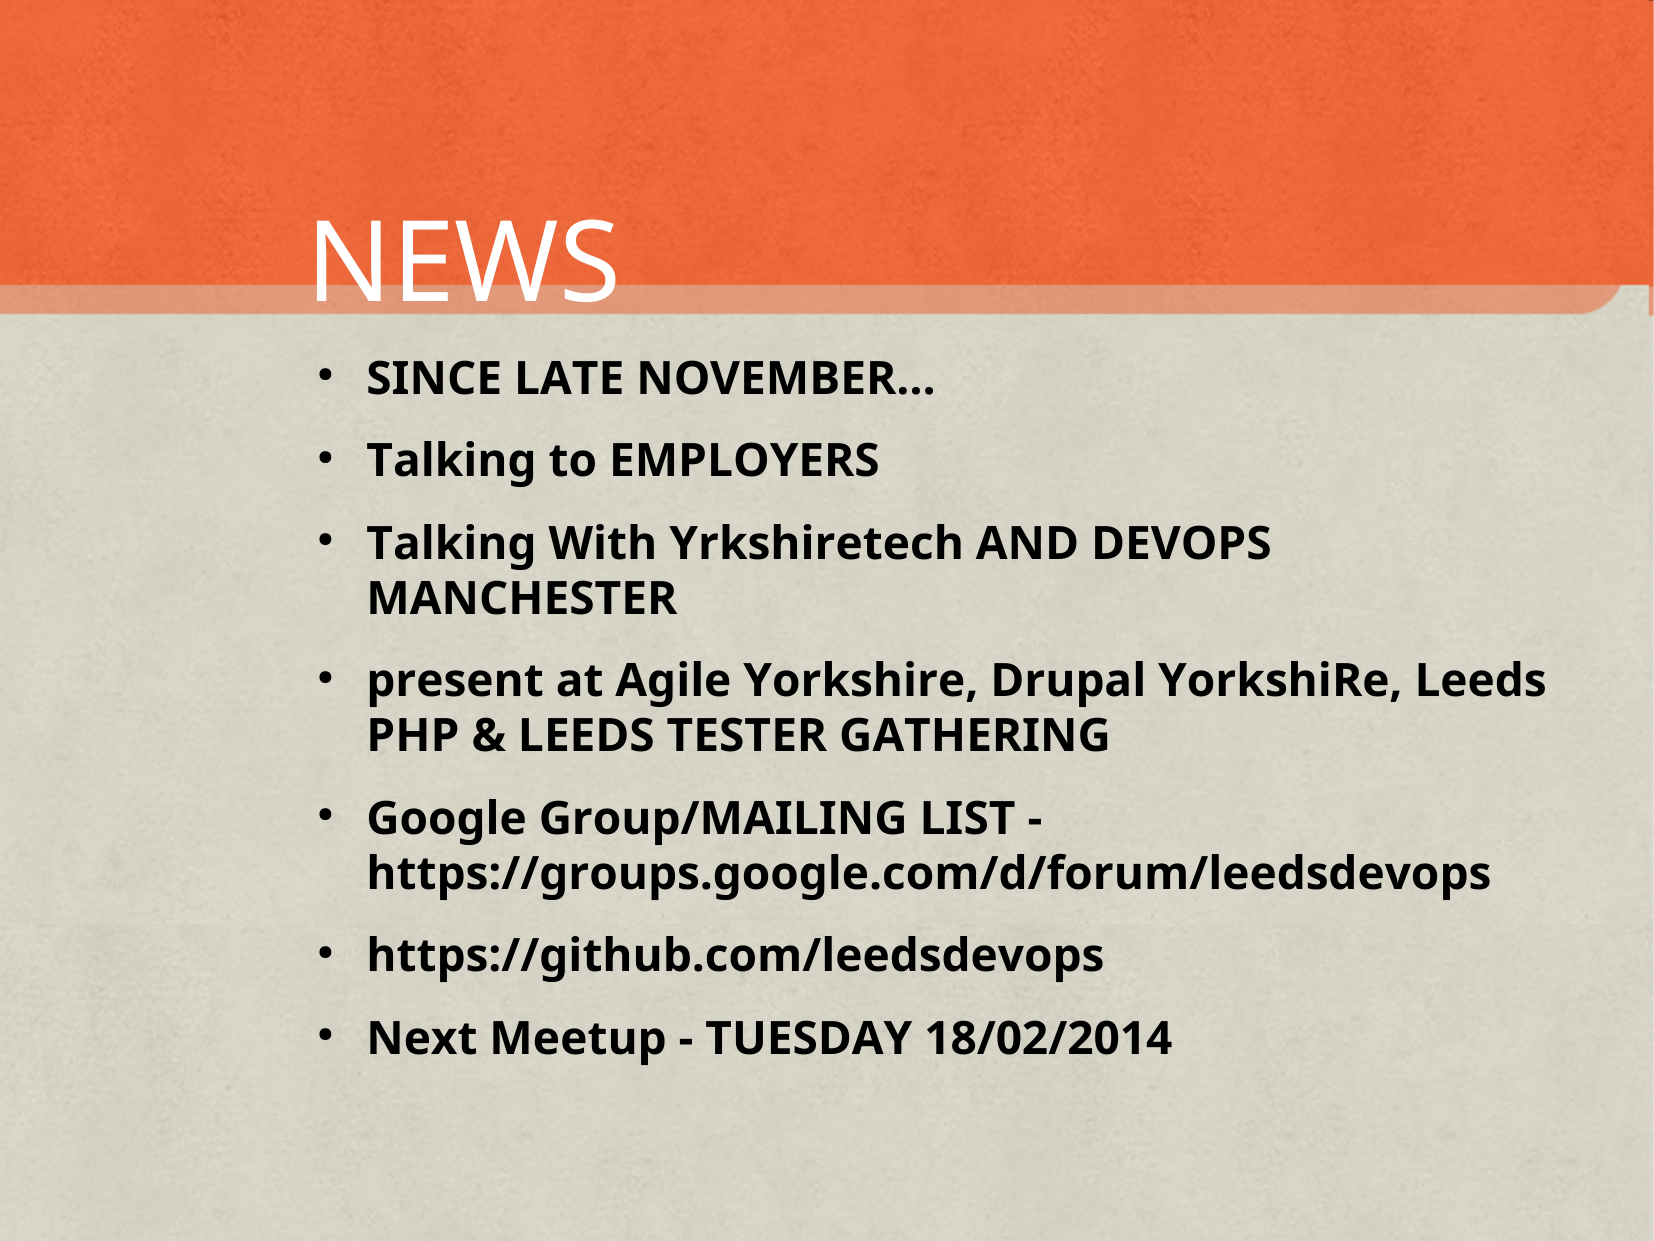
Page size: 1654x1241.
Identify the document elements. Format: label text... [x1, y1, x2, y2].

title NEWS [306, 189, 1654, 317]
picture [0, 0, 1654, 1241]
list SINCE LATE NOVEMBER… Talking to EMPLOYERS Talking With Yrkshiretech AND DEVOPS MANCHESTER present at Agile Yorkshire, Drupal YorkshiRe, Leeds PHP & LEEDS TESTER GATHERING Google Group/MAILING LIST - https://groups.google.com/d/forum/leedsdevops https://github.com/leedsdevops Next Meetup - TUESDAY 18/02/2014 [301, 348, 1588, 1068]
